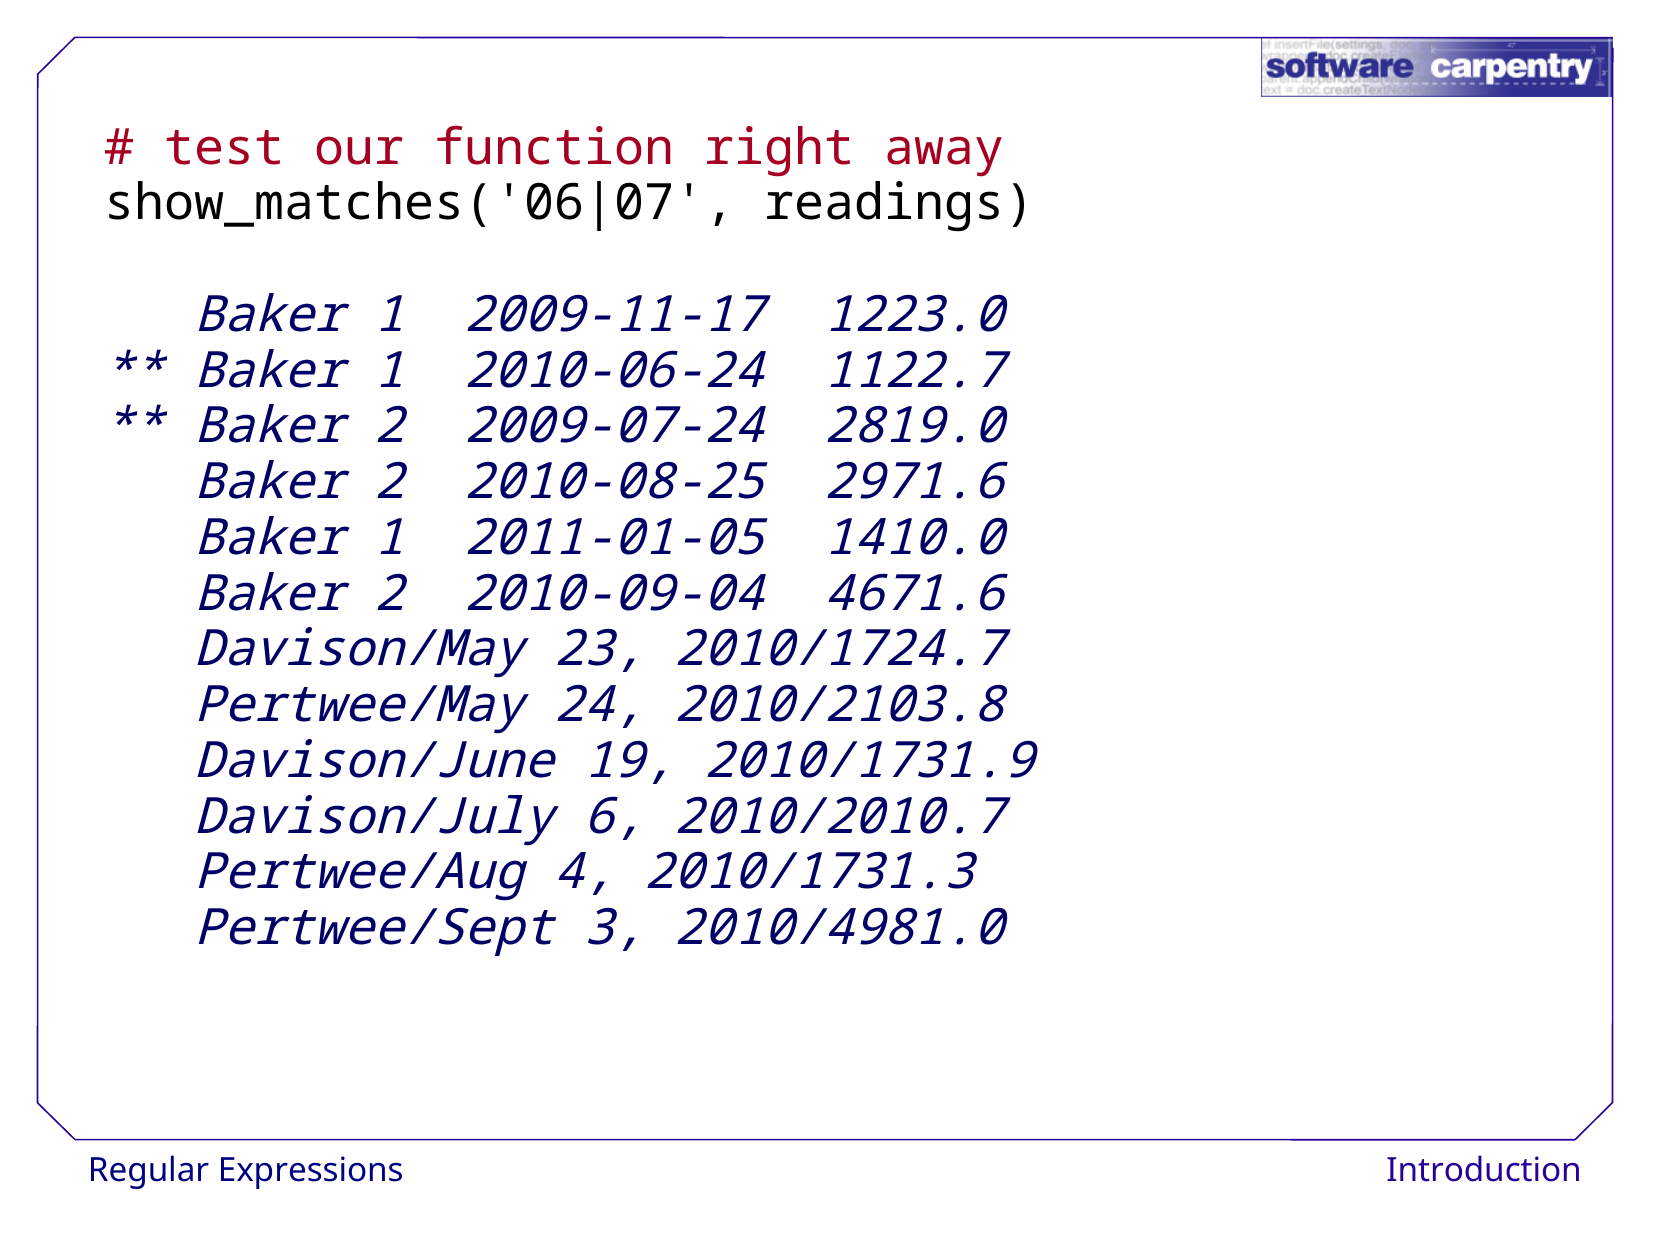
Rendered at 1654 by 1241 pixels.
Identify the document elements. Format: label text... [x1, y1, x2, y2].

picture [1261, 39, 1613, 97]
text_box # test our function right away show_matches('06|07', readings) Baker 1 2009-11-17 1223.0 ** Baker 1 2010-06-24 1122.7 ** Baker 2 2009-07-24 2819.0 Baker 2 2010-08-25 2971.6 Baker 1 2011-01-05 1410.0 Baker 2 2010-09-04 4671.6 Davison/May 23, 2010/1724.7 Pertwee/May 24, 2010/2103.8 Davison/June 19, 2010/1731.9 Davison/July 6, 2010/2010.7 Pertwee/Aug 4, 2010/1731.3 Pertwee/Sept 3, 2010/4981.0 [89, 112, 1512, 999]
